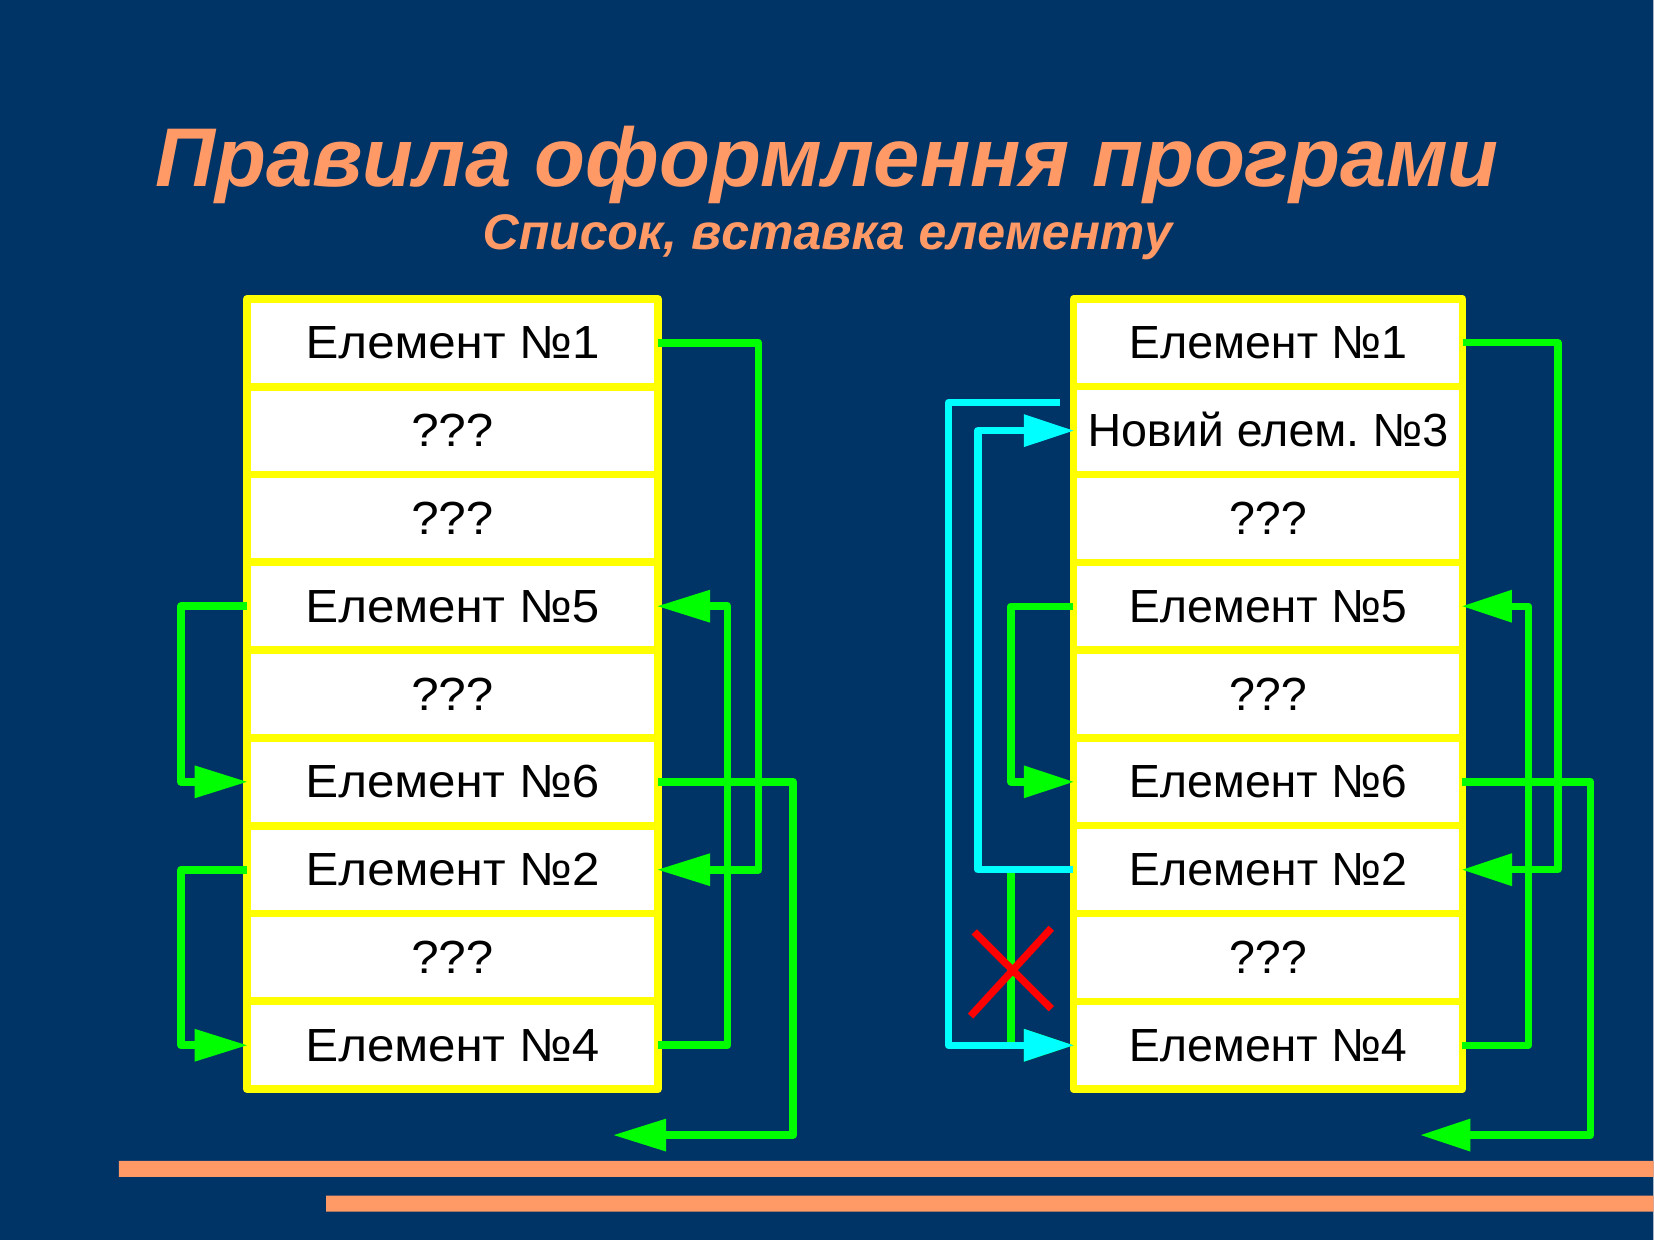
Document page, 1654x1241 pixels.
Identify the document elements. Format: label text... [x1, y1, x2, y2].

picture [177, 295, 798, 1152]
picture [944, 295, 1595, 1152]
title Правила оформлення програми Список, вставка елементу [121, 46, 1534, 325]
